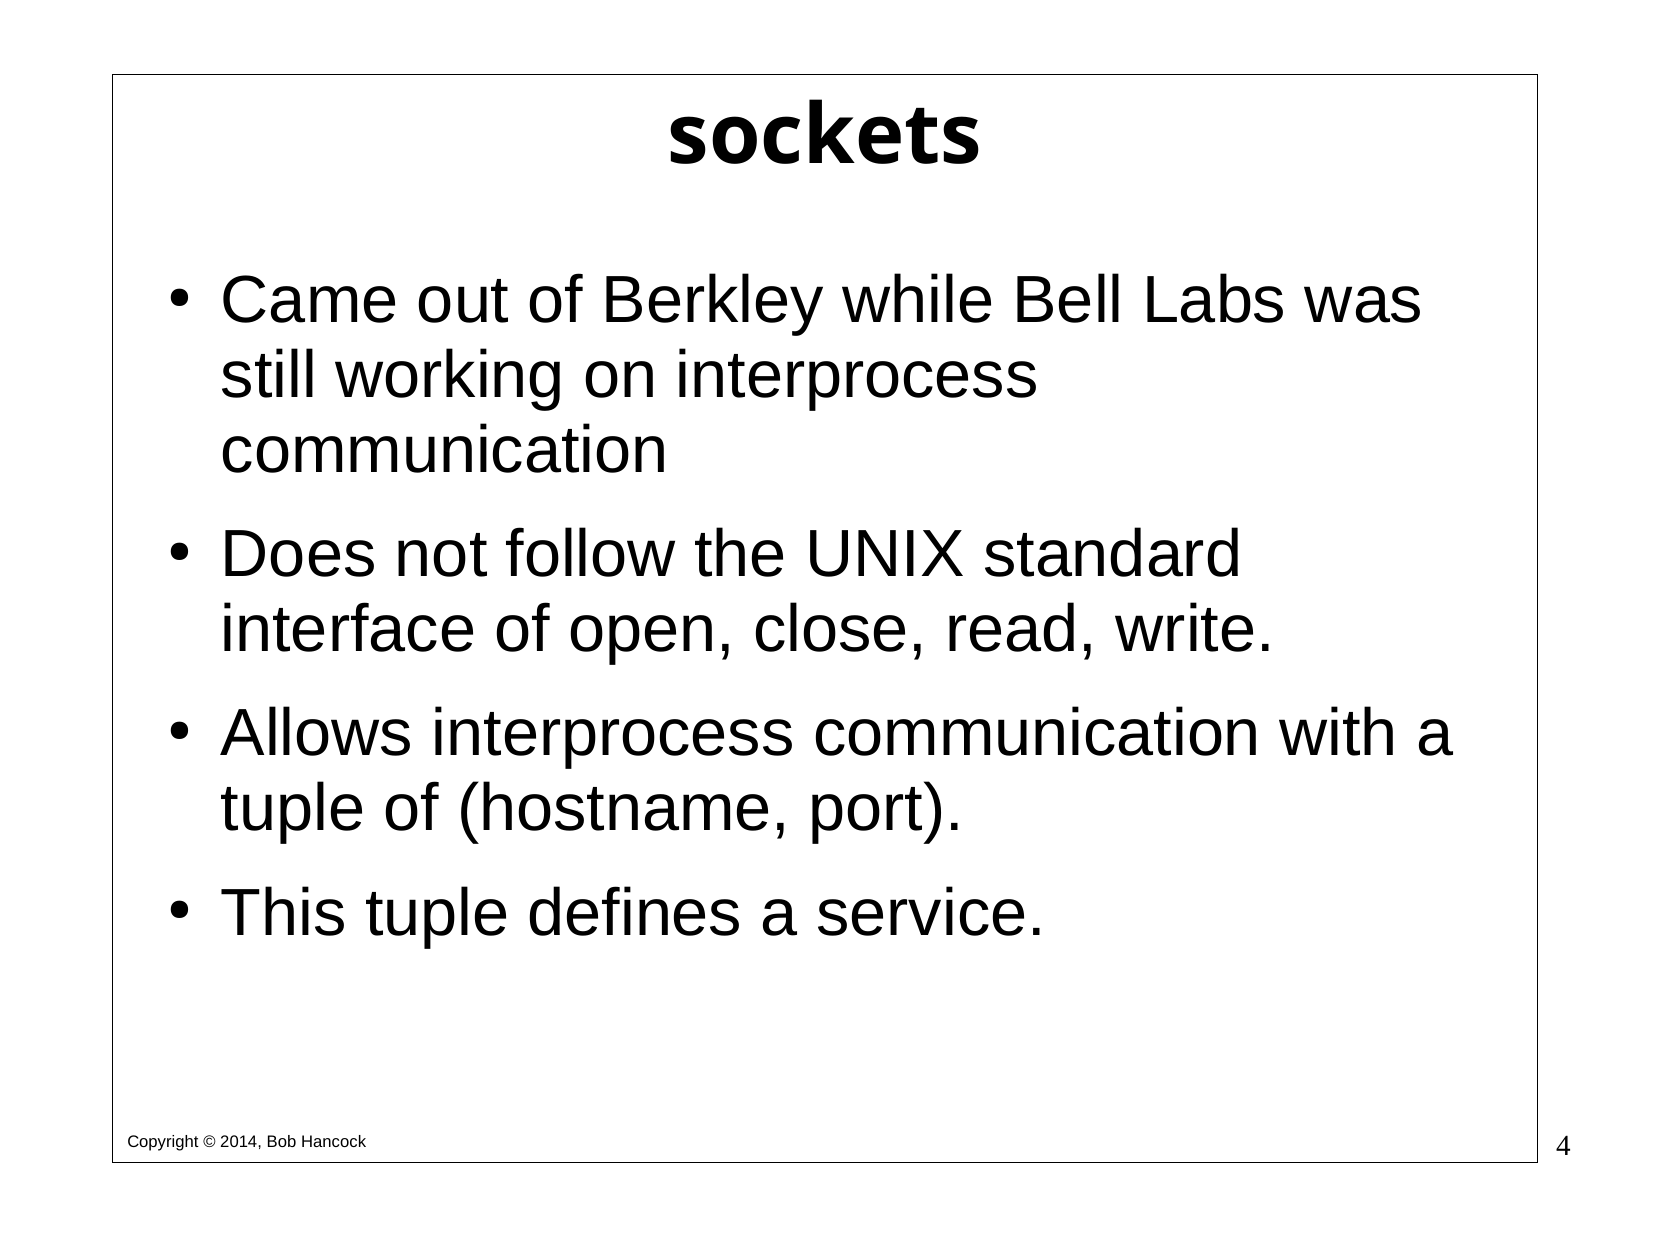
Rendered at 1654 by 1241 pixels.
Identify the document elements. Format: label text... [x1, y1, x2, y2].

text_box Copyright © 2014, Bob Hancock [112, 1125, 382, 1159]
list Came out of Berkley while Bell Labs was still working on interprocess communication Does not follow the UNIX standard interface of open, close, read, write. Allows interprocess communication with a tuple of (hostname, port). This tuple defines a service. [150, 262, 1501, 1126]
title sockets [112, 75, 1538, 188]
